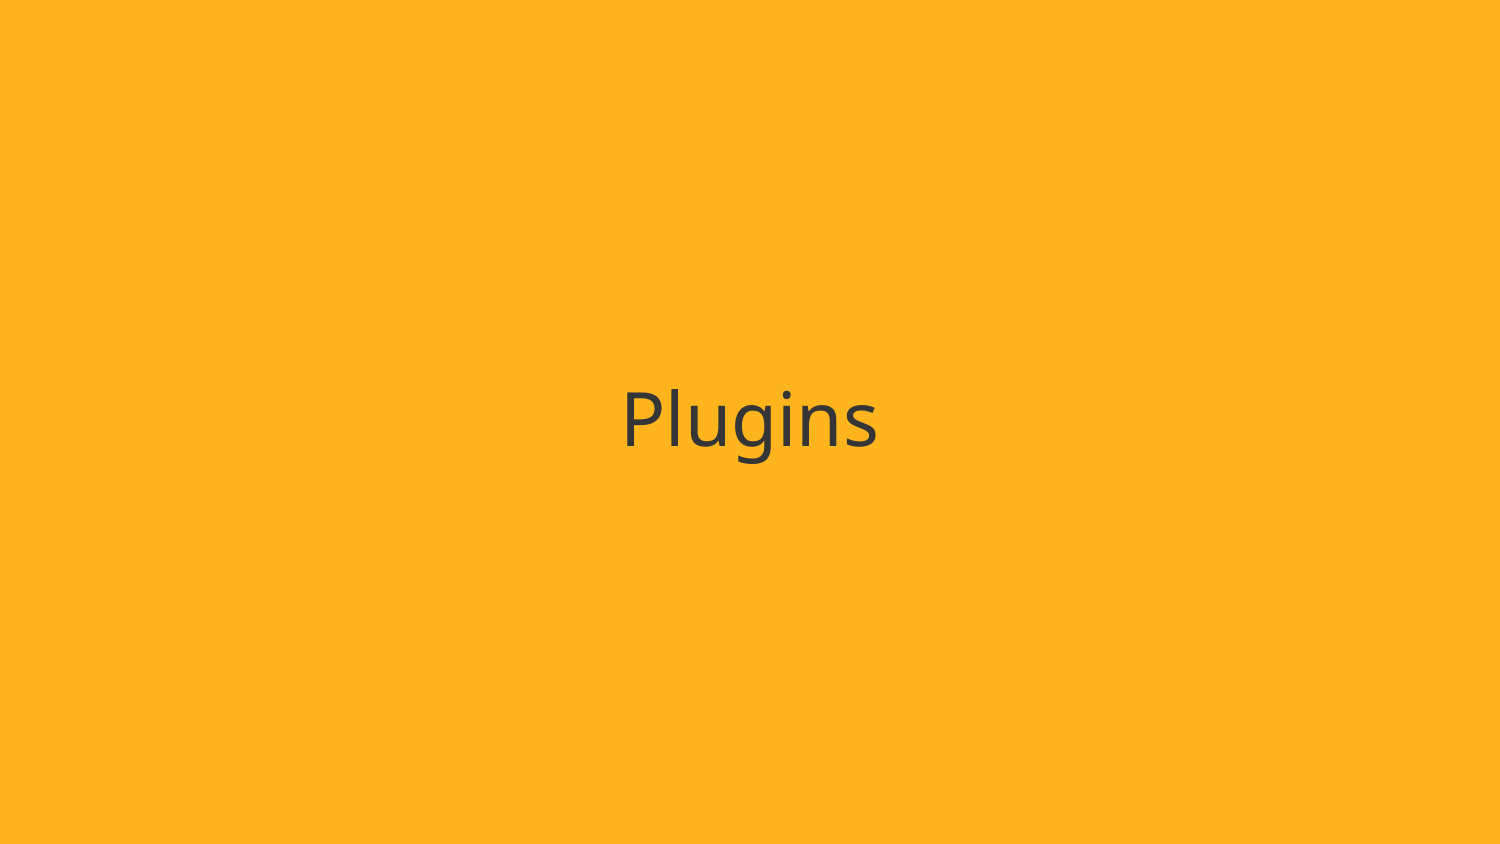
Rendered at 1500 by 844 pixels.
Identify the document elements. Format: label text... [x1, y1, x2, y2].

title Plugins [51, 355, 1449, 488]
